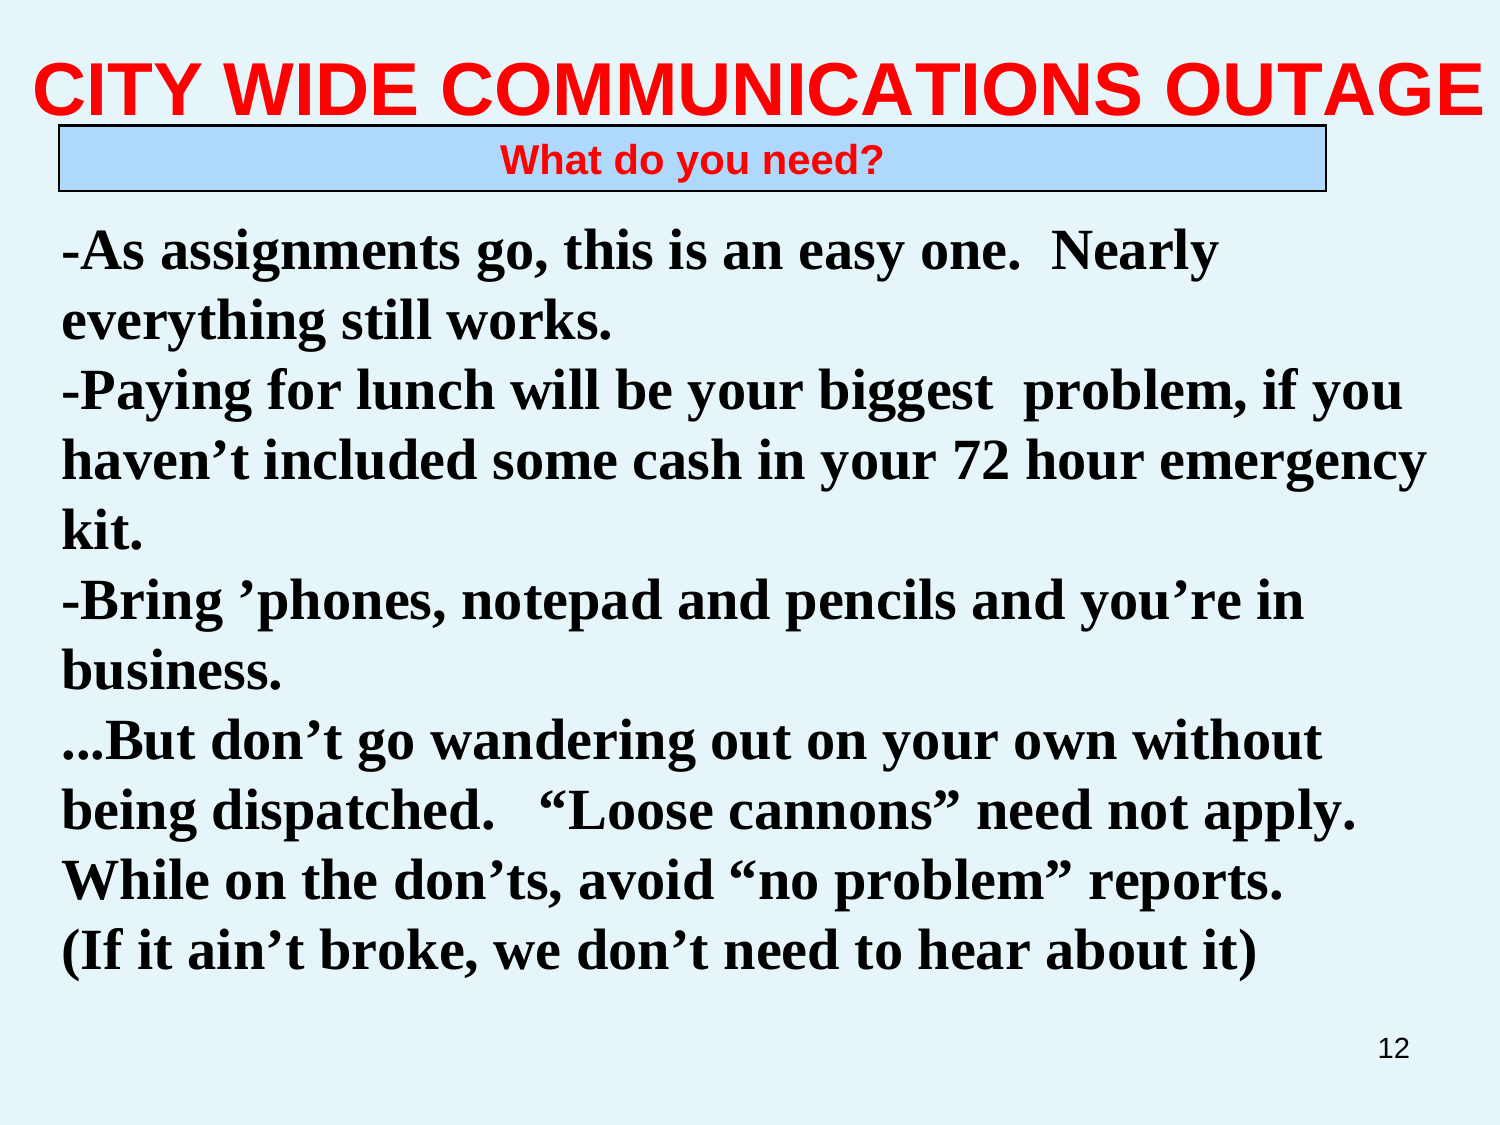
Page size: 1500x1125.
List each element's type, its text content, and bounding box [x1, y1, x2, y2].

text_box -As assignments go, this is an easy one. Nearly everything still works. -Paying for lunch will be your biggest problem, if you haven’t included some cash in your 72 hour emergency kit. -Bring ’phones, notepad and pencils and you’re in business. ...But don’t go wandering out on your own without being dispatched. “Loose cannons” need not apply. While on the don’ts, avoid “no problem” reports. (If it ain’t broke, we don’t need to hear about it) [46, 203, 1450, 989]
text_box What do you need? [58, 139, 1327, 191]
text_box CITY WIDE COMMUNICATIONS OUTAGE [0, 33, 1500, 139]
